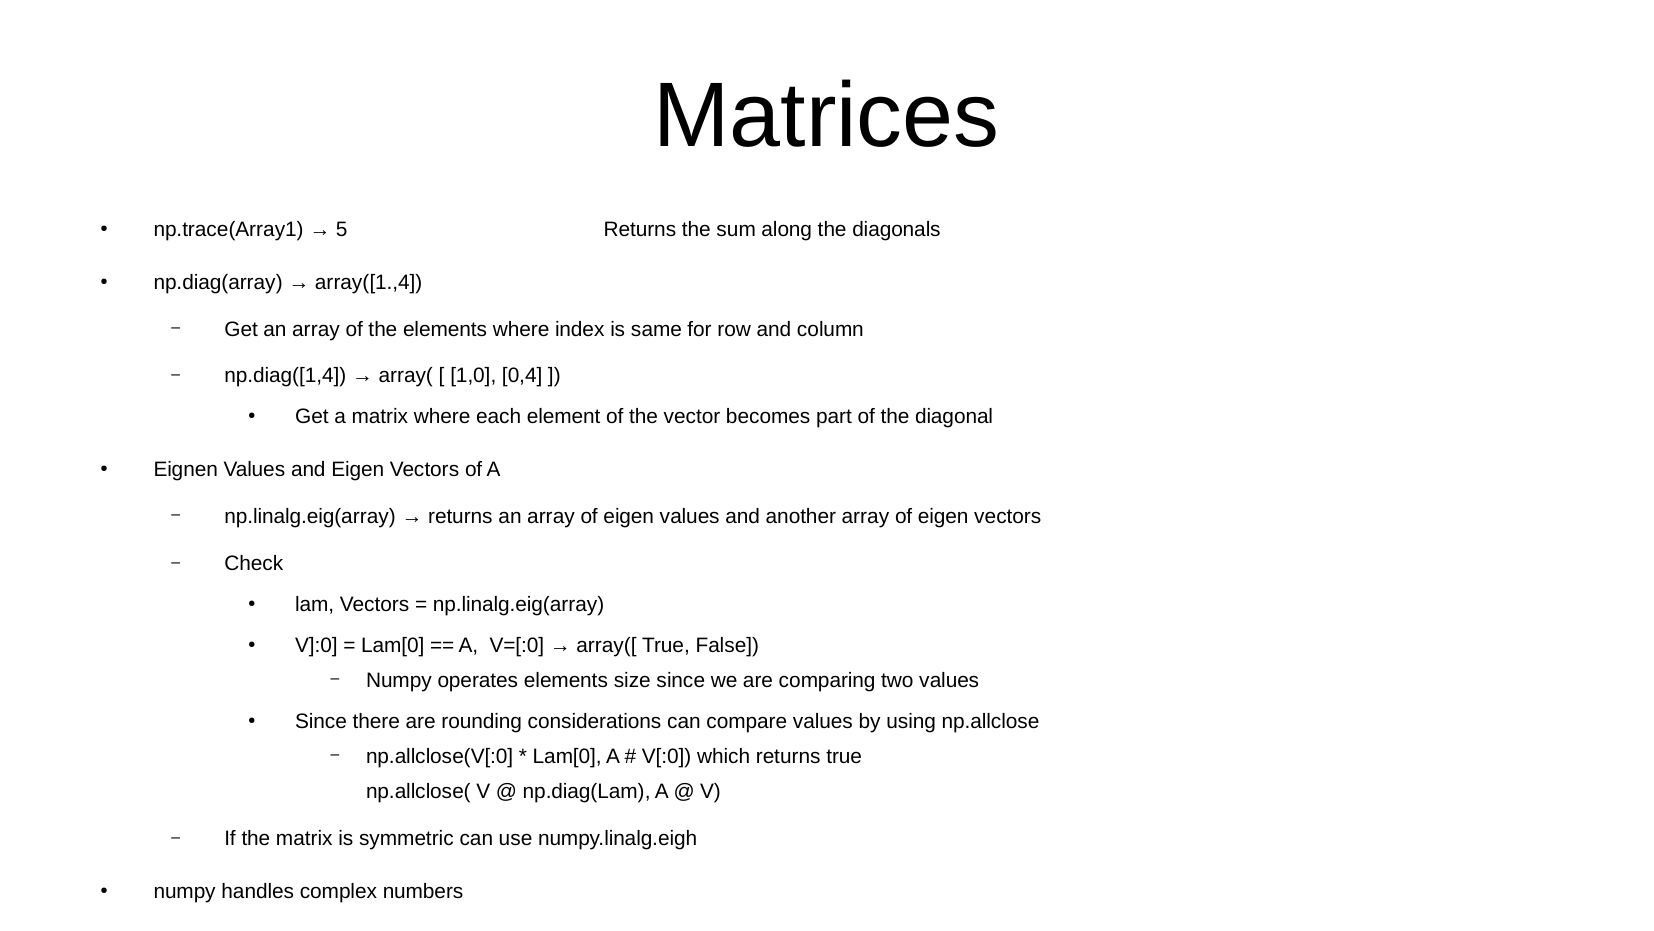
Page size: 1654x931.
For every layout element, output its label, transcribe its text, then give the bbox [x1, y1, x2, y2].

list np.trace(Array1) → 5 Returns the sum along the diagonals np.diag(array) → array([1.,4]) Get an array of the elements where index is same for row and column np.diag([1,4]) → array( [ [1,0], [0,4] ]) Get a matrix where each element of the vector becomes part of the diagonal Eignen Values and Eigen Vectors of A np.linalg.eig(array) → returns an array of eigen values and another array of eigen vectors Check lam, Vectors = np.linalg.eig(array) V]:0] = Lam[0] == A, V=[:0] → array([ True, False]) Numpy operates elements size since we are comparing two values Since there are rounding considerations can compare values by using np.allclose np.allclose(V[:0] * Lam[0], A # V[:0]) which returns true np.allclose( V @ np.diag(Lam), A @ V) If the matrix is symmetric can use numpy.linalg.eigh numpy handles complex numbers [82, 217, 1636, 916]
title Matrices [82, 37, 1571, 193]
